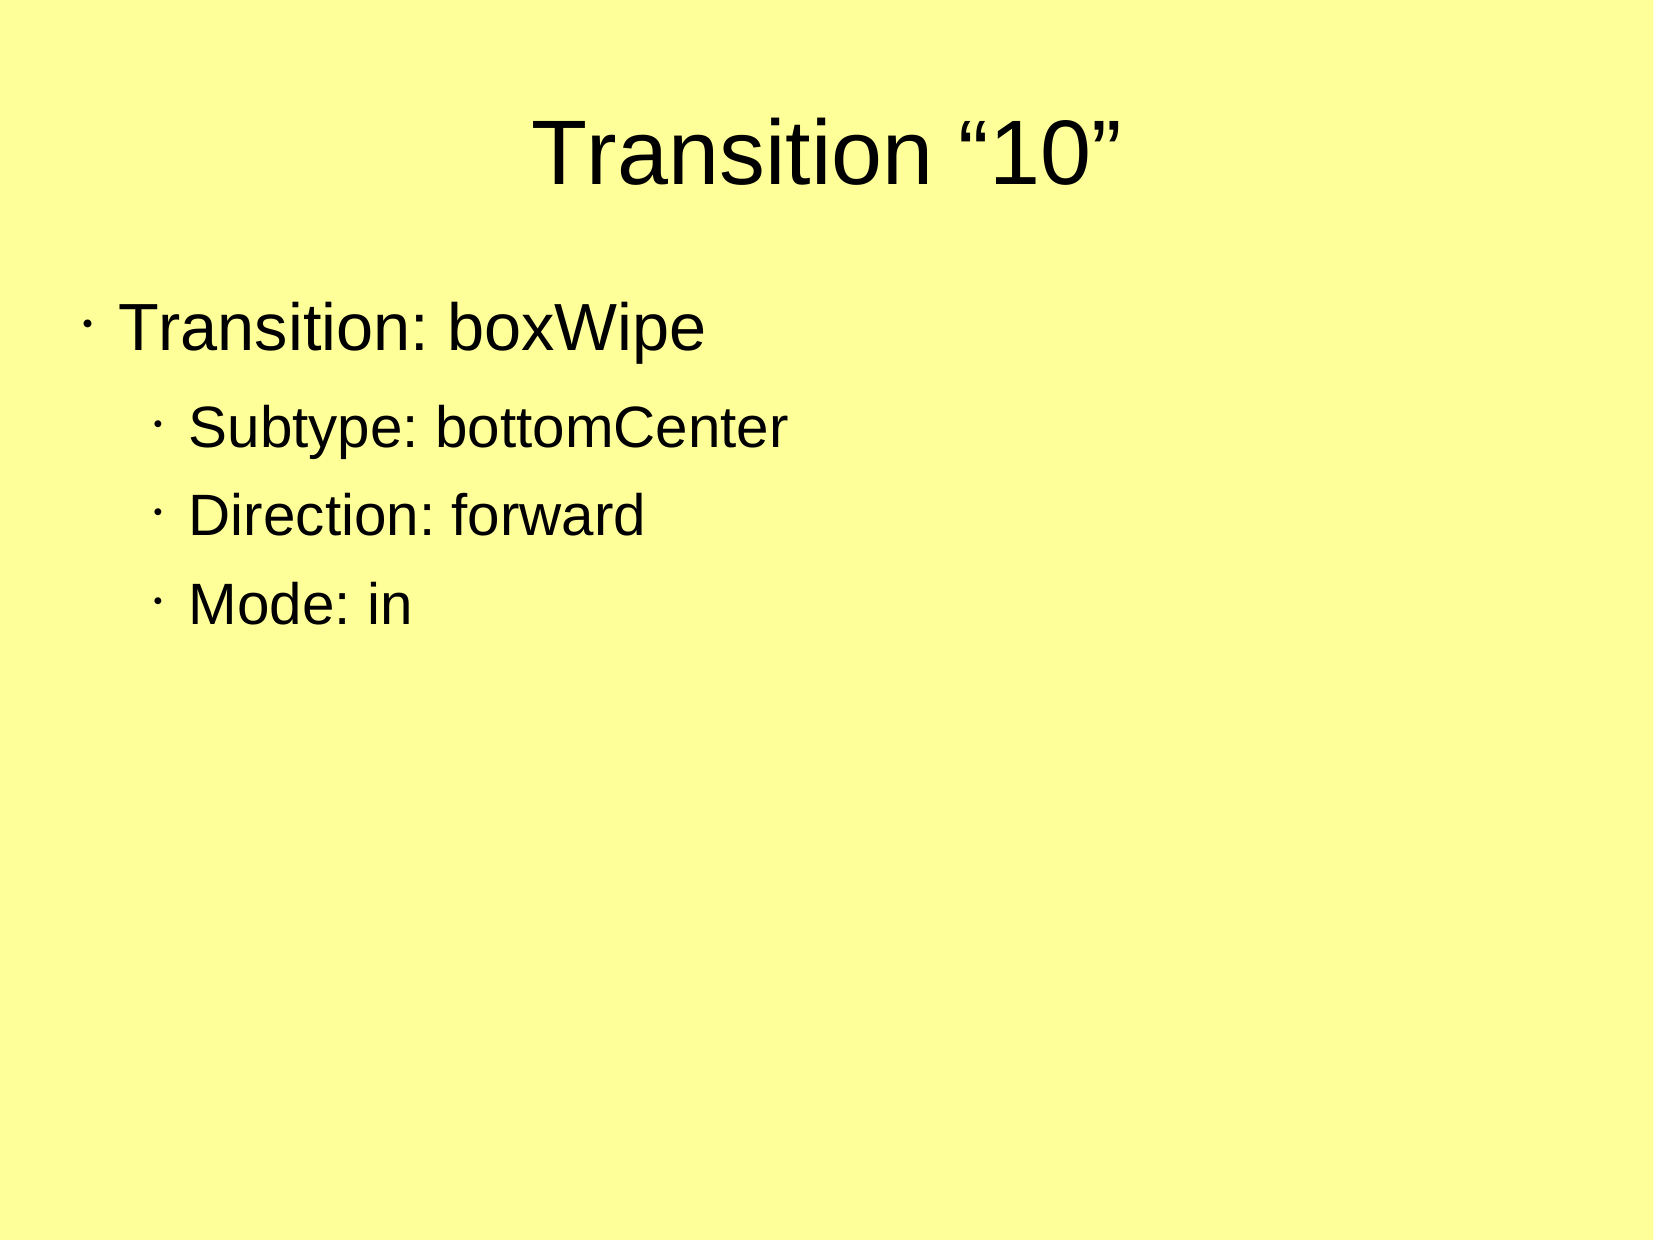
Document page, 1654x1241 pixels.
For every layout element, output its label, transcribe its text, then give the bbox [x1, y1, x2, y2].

list Transition: boxWipe Subtype: bottomCenter Direction: forward Mode: in [82, 290, 1571, 1080]
title Transition “10” [82, 49, 1571, 257]
